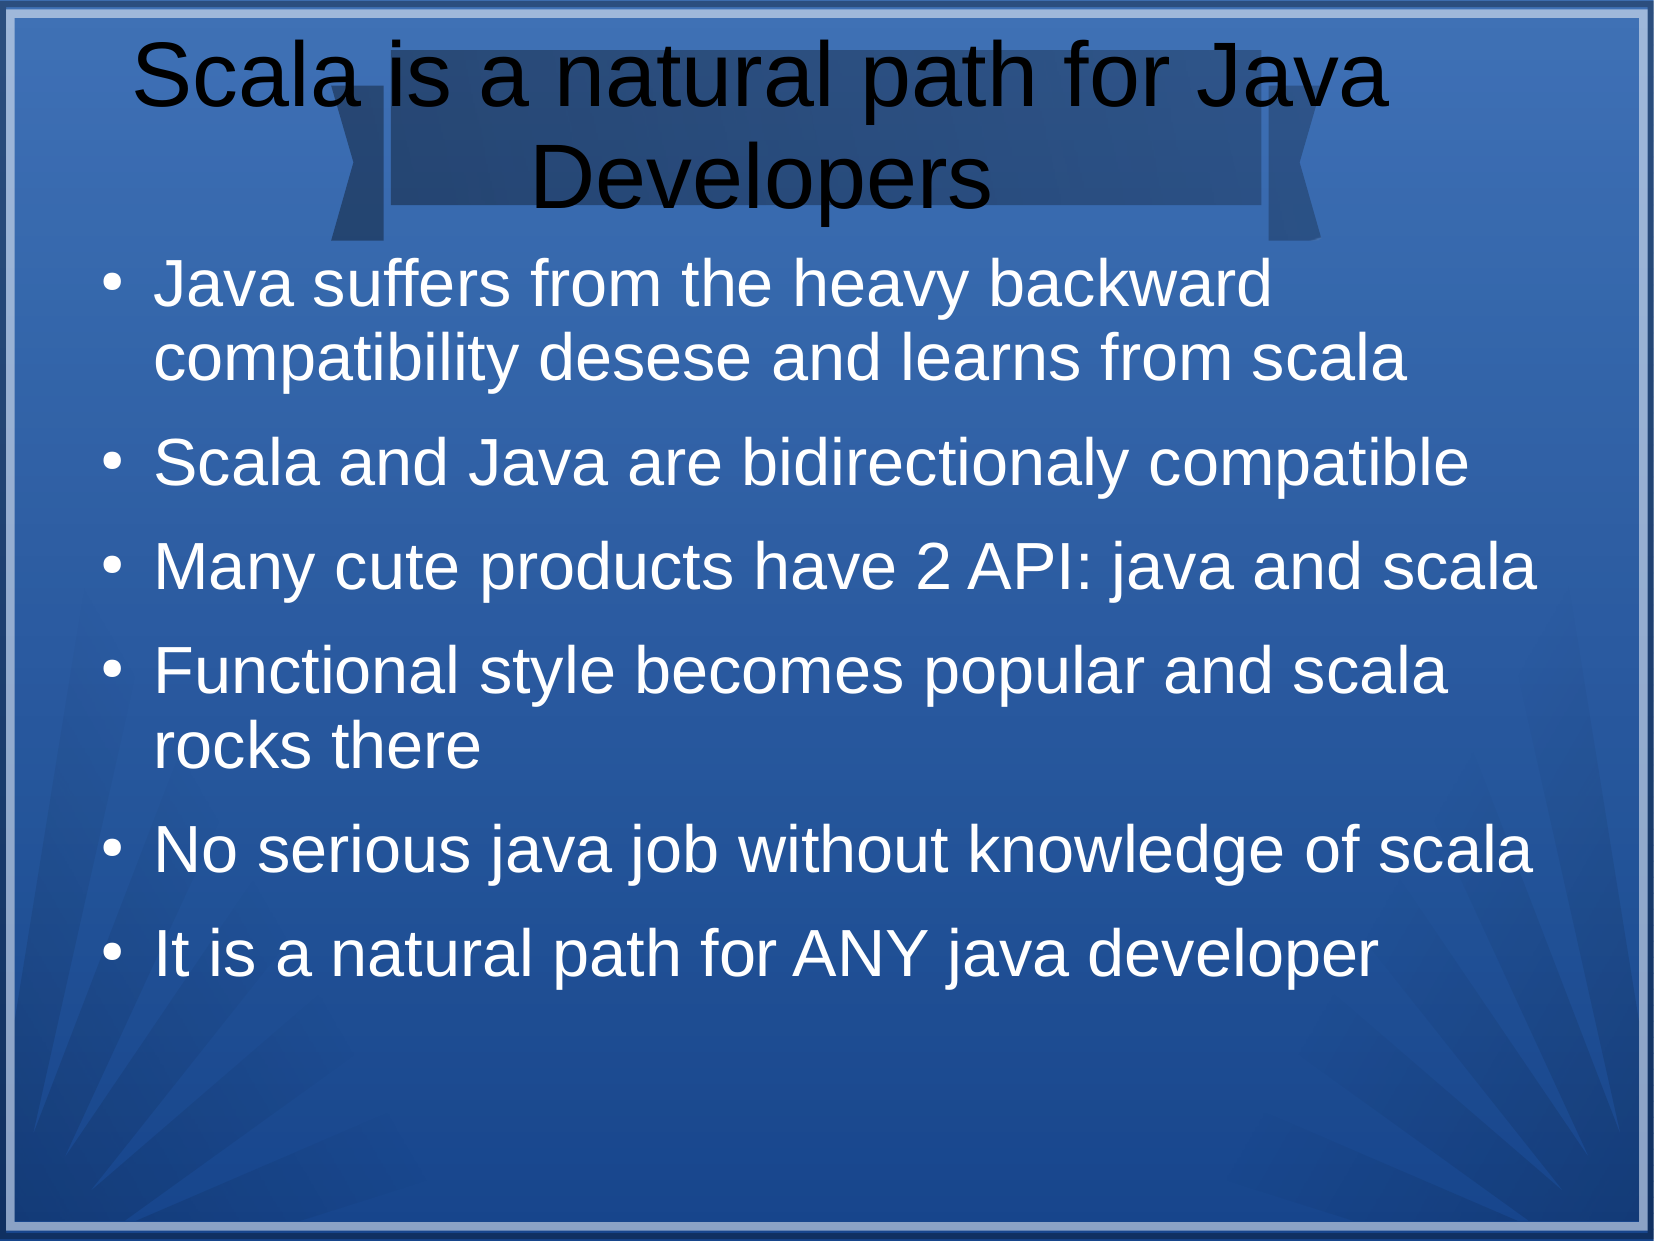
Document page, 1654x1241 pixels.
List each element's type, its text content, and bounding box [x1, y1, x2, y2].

title Scala is a natural path for Java Developers [59, 23, 1465, 229]
list Java suffers from the heavy backward compatibility desese and learns from scala Scala and Java are bidirectionaly compatible Many cute products have 2 API: java and scala Functional style becomes popular and scala rocks there No serious java job without knowledge of scala It is a natural path for ANY java developer [82, 245, 1571, 1205]
